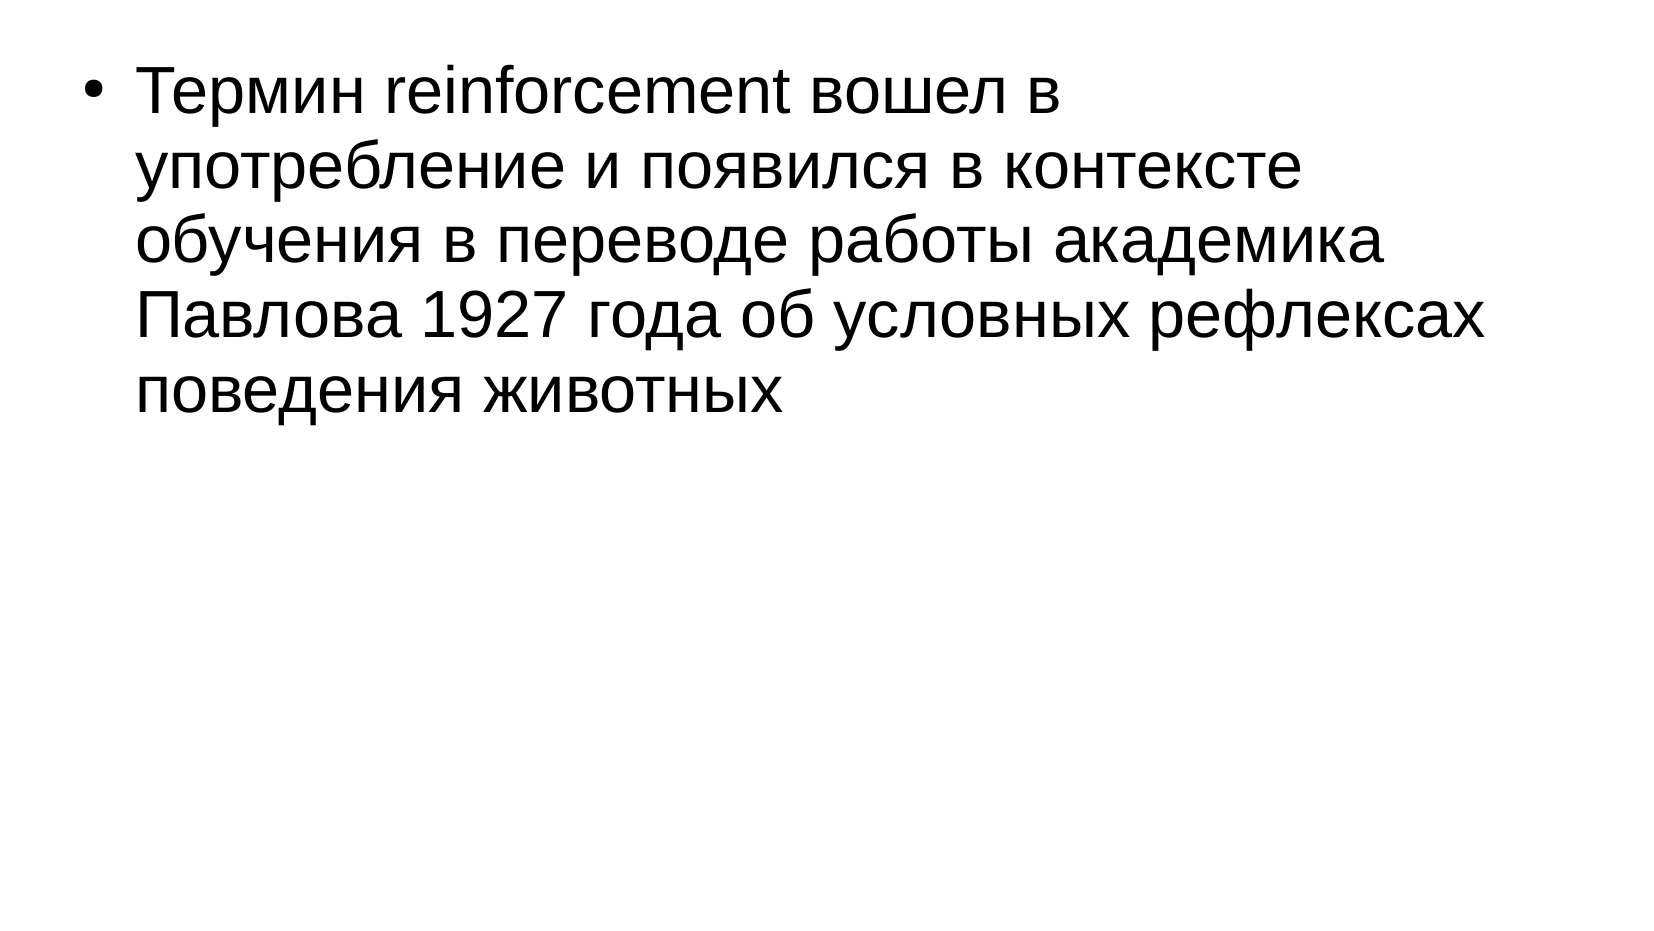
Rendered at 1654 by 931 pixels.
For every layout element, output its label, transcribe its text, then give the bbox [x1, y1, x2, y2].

list Термин reinforcement вошел в употребление и появился в контексте обучения в переводе работы академика Павлова 1927 года об условных рефлексах поведения животных [64, 52, 1501, 901]
